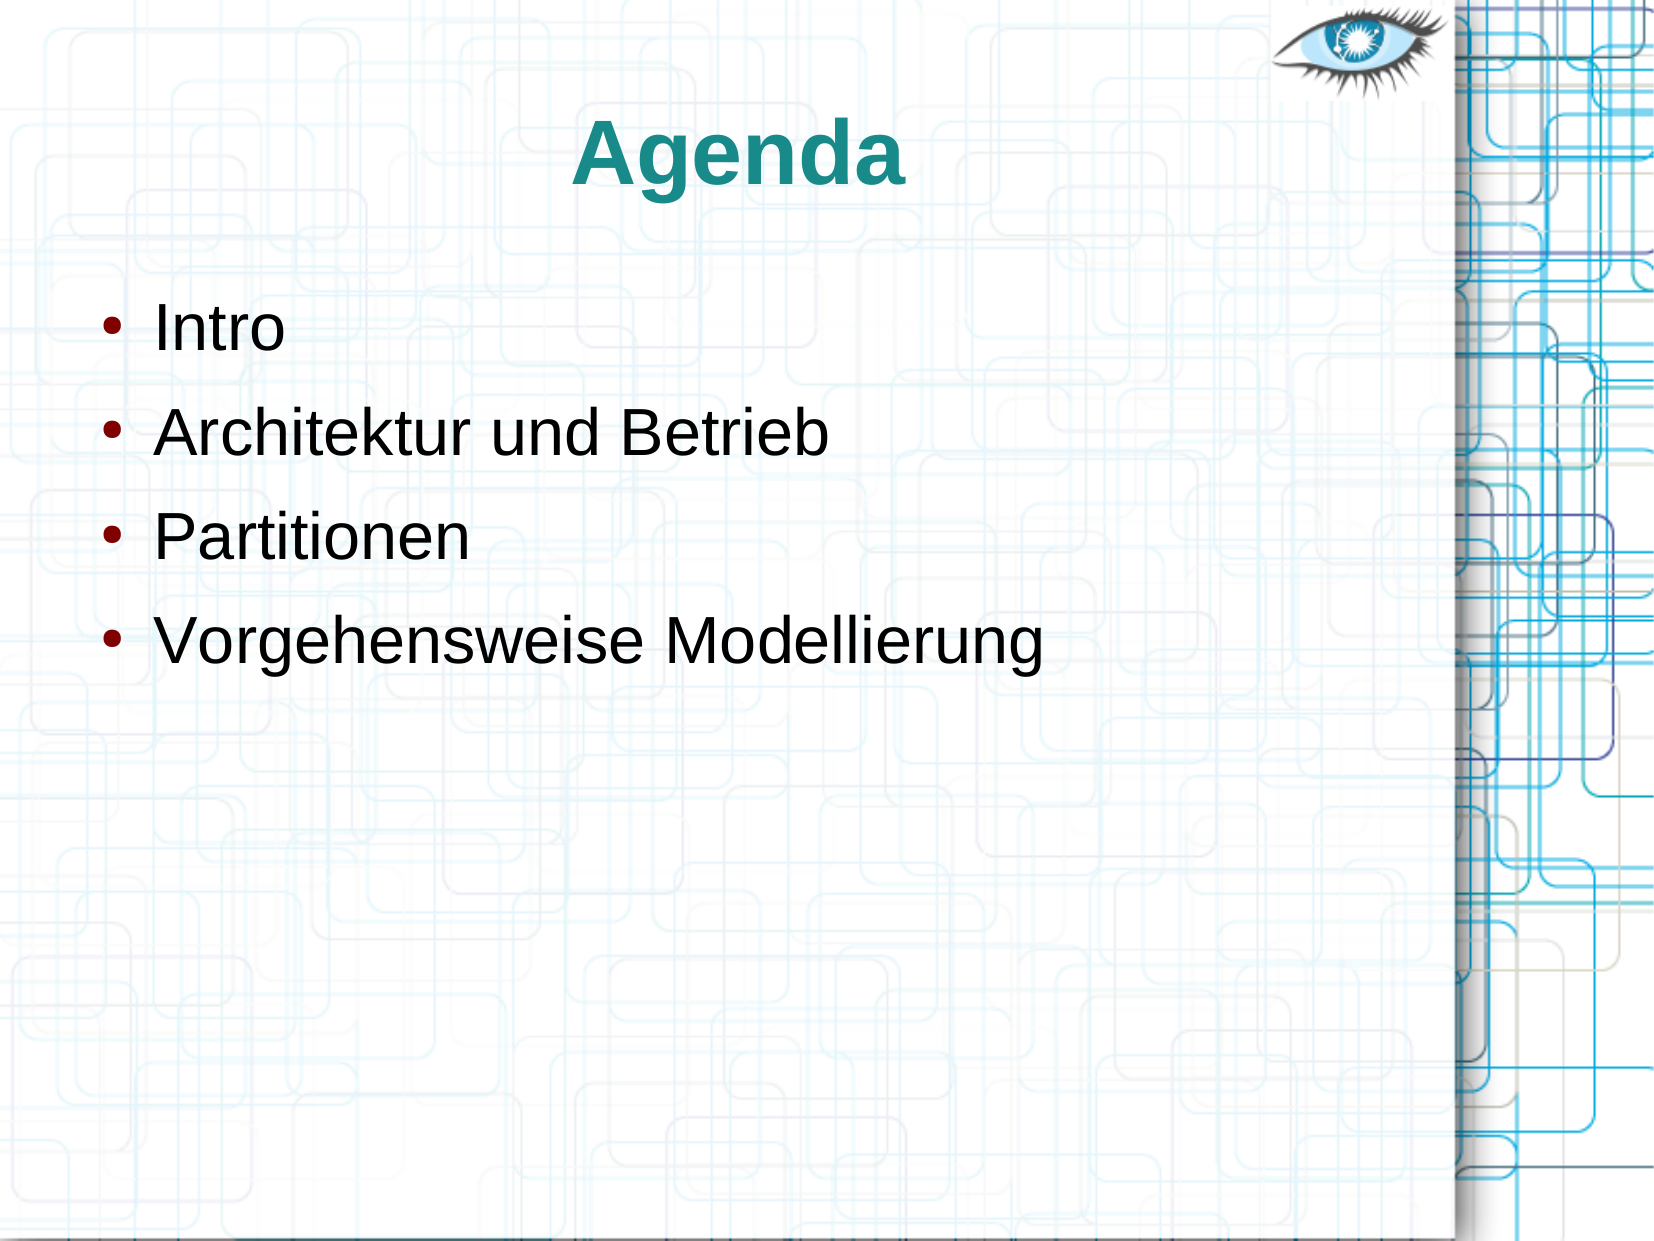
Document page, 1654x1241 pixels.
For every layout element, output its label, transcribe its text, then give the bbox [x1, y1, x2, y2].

list Intro Architektur und Betrieb Partitionen Vorgehensweise Modellierung [82, 290, 1418, 1109]
title Agenda [59, 49, 1418, 257]
picture [0, 0, 1654, 1241]
